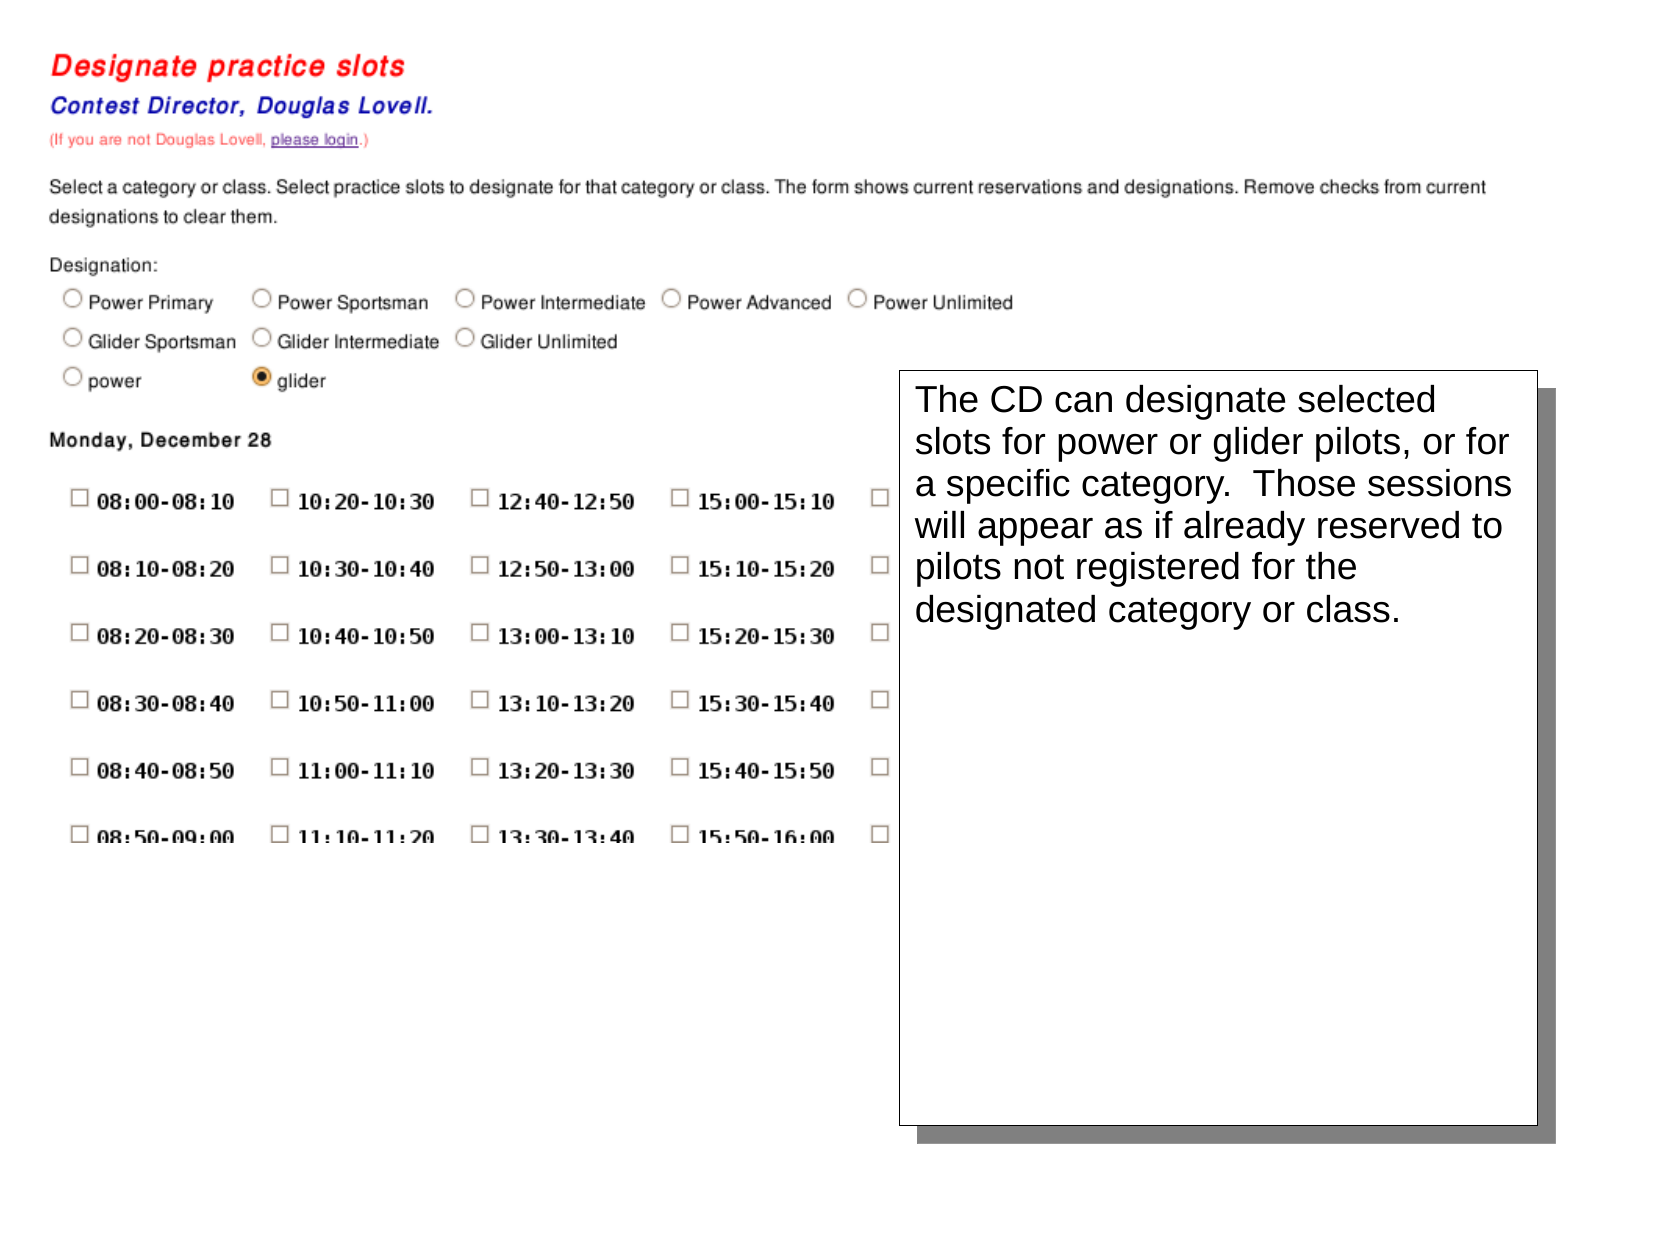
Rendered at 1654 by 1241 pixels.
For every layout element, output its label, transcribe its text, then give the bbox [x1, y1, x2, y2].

picture [37, 37, 1500, 843]
text_box The CD can designate selected slots for power or glider pilots, or for a specific category. Those sessions will appear as if already reserved to pilots not registered for the designated category or class. [899, 370, 1538, 1126]
